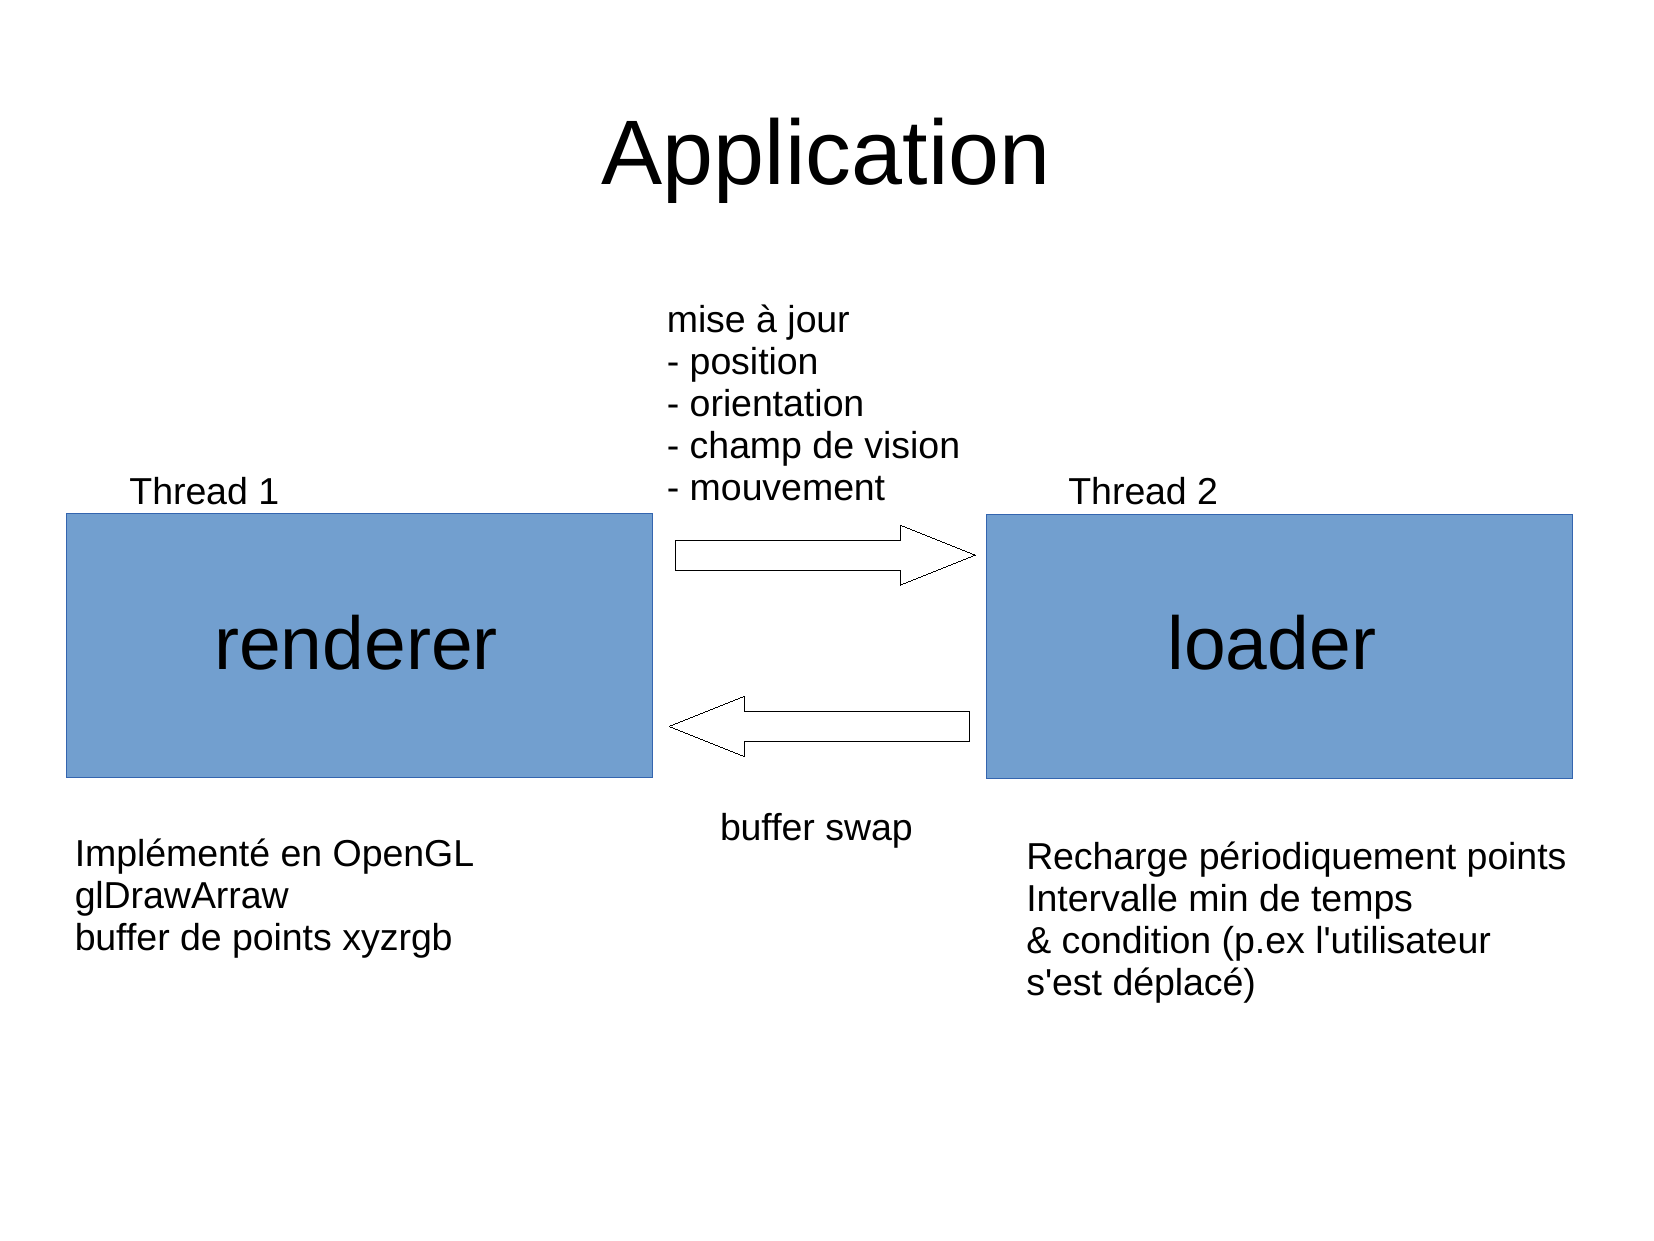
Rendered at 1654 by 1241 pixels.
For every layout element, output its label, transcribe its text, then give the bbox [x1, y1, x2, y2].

title Application [82, 49, 1571, 257]
text_box Thread 1 [114, 463, 294, 520]
text_box Recharge périodiquement points Intervalle min de temps & condition (p.ex l'utilisateur s'est déplacé) [1011, 828, 1582, 1141]
text_box Thread 2 [1053, 463, 1233, 520]
text_box Implémenté en OpenGL glDrawArraw buffer de points xyzrgb [60, 825, 490, 966]
text_box [675, 525, 976, 586]
text_box [986, 514, 1573, 779]
text_box mise à jour - position - orientation - champ de vision - mouvement [652, 291, 976, 517]
text_box renderer [199, 594, 513, 694]
text_box [669, 696, 970, 757]
text_box loader [1152, 594, 1392, 694]
text_box [66, 513, 653, 778]
text_box buffer swap [705, 799, 928, 857]
